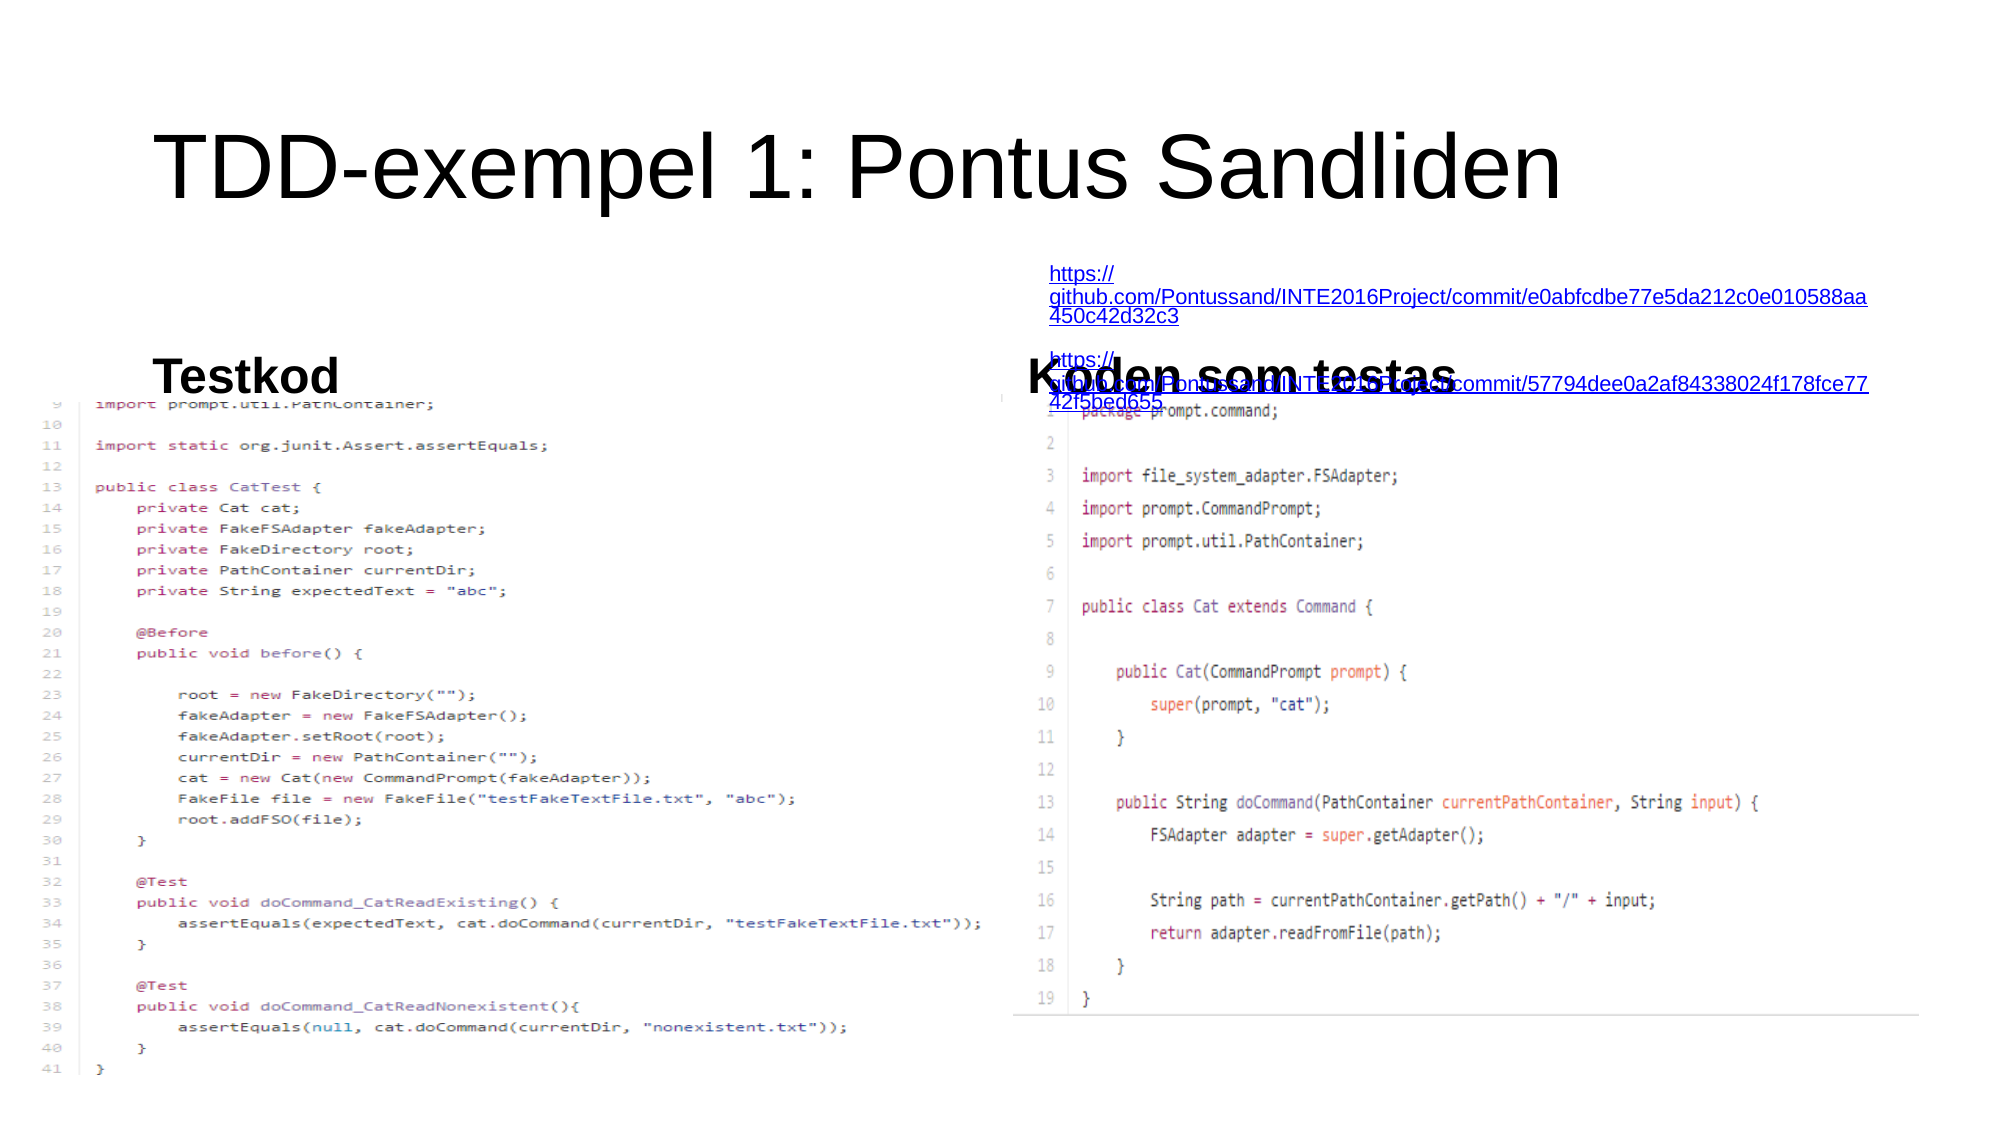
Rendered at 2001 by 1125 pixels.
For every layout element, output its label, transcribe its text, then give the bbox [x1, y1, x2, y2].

list Testkod [137, 275, 984, 402]
list Koden som testas [1012, 275, 1058, 394]
title TDD-exempel 1: Pontus Sandliden [137, 59, 1863, 278]
text_box https://github.com/Pontussand/INTE2016Project/commit/e0abfcdbe77e5da212c0e010588aa450c42d32c3 https://github.com/Pontussand/INTE2016Project/commit/57794dee0a2af84338024f178fce7742f5bed655 [1034, 255, 1885, 391]
picture [1052, 396, 1057, 404]
picture [35, 394, 1919, 1075]
